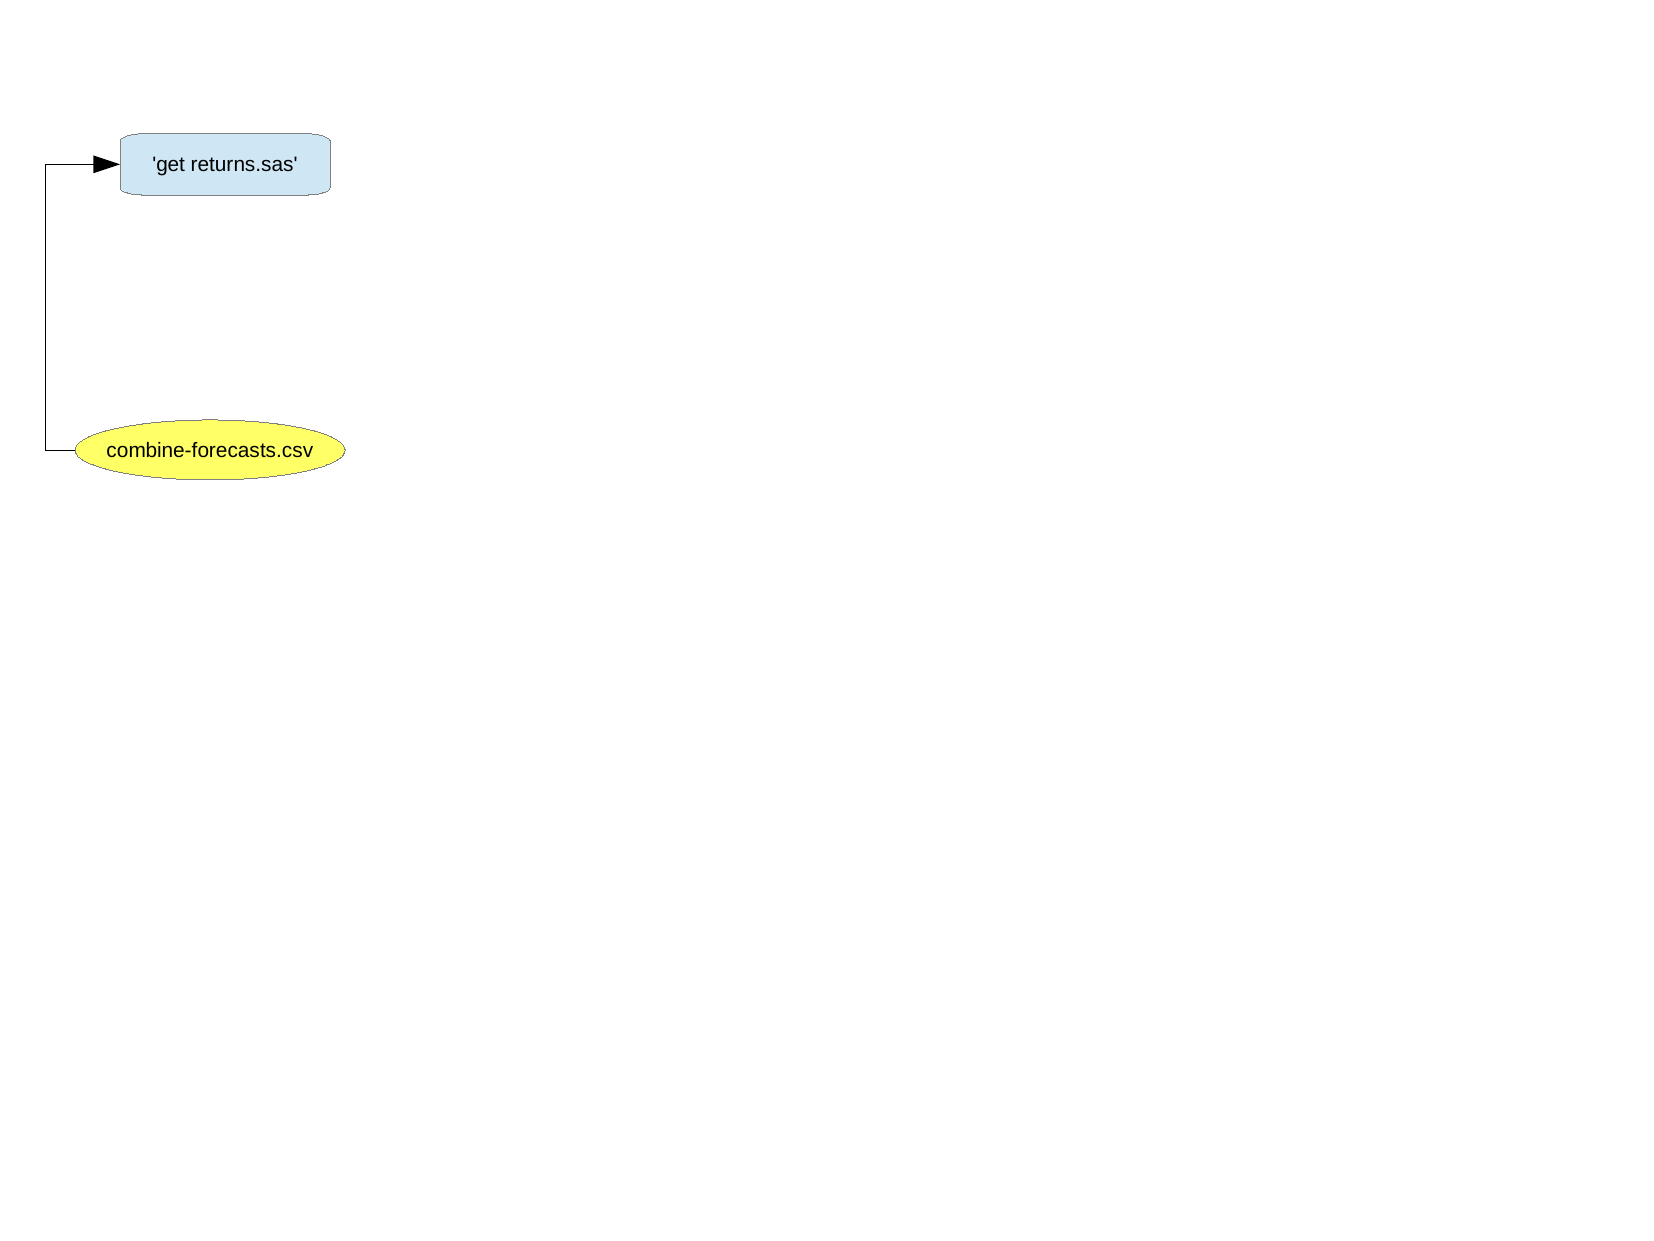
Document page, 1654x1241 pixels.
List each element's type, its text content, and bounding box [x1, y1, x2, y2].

text_box combine-forecasts.csv [75, 419, 346, 480]
text_box 'get returns.sas' [120, 133, 331, 196]
